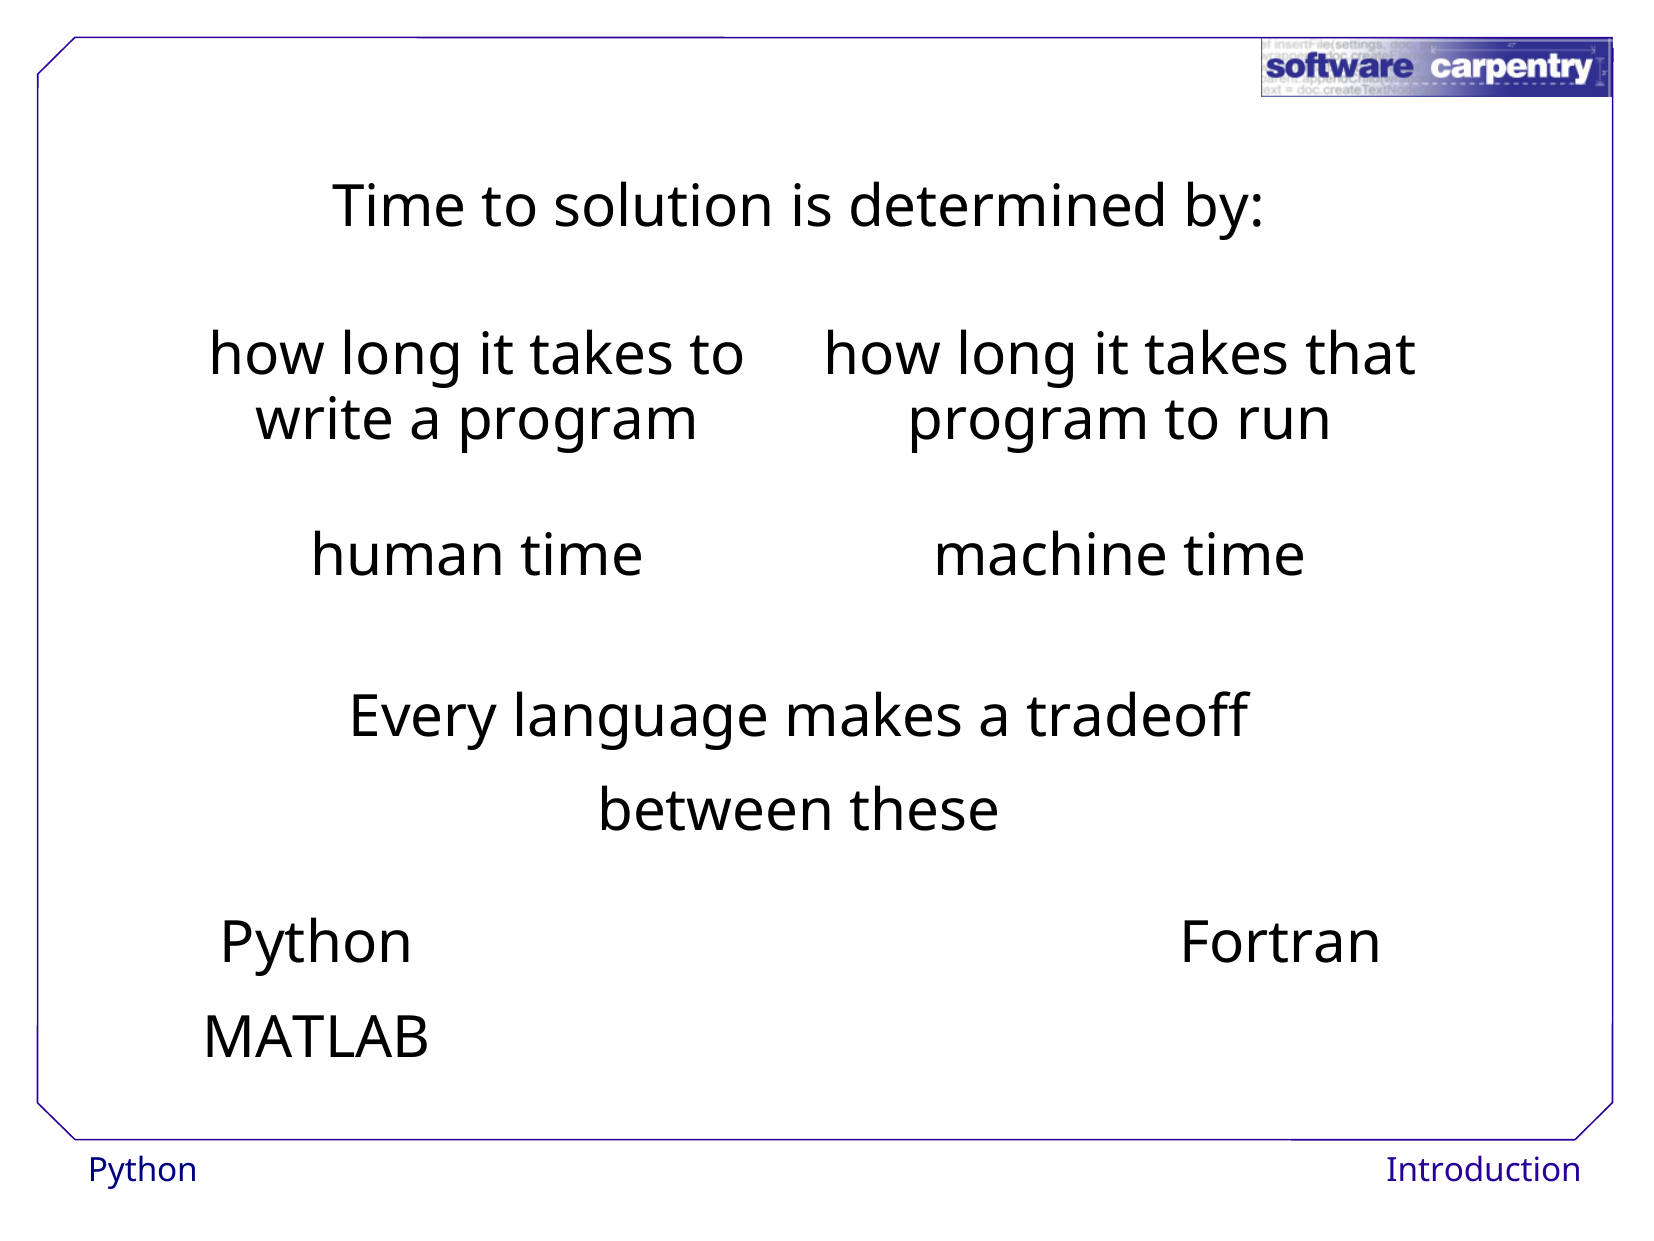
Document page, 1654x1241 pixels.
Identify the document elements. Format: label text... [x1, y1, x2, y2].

table_cell [477, 903, 1120, 1078]
picture [1261, 39, 1613, 97]
table_header Time to solution is determined by: [156, 166, 1441, 315]
table_cell Python MATLAB [156, 903, 477, 1078]
table_cell Fortran [1120, 903, 1441, 1078]
table_cell human time [156, 516, 799, 676]
table_cell how long it takes that program to run [799, 315, 1441, 516]
table_cell how long it takes to write a program [156, 315, 799, 516]
table_cell machine time [799, 516, 1441, 676]
table_cell Every language makes a tradeoff between these [156, 676, 1441, 903]
